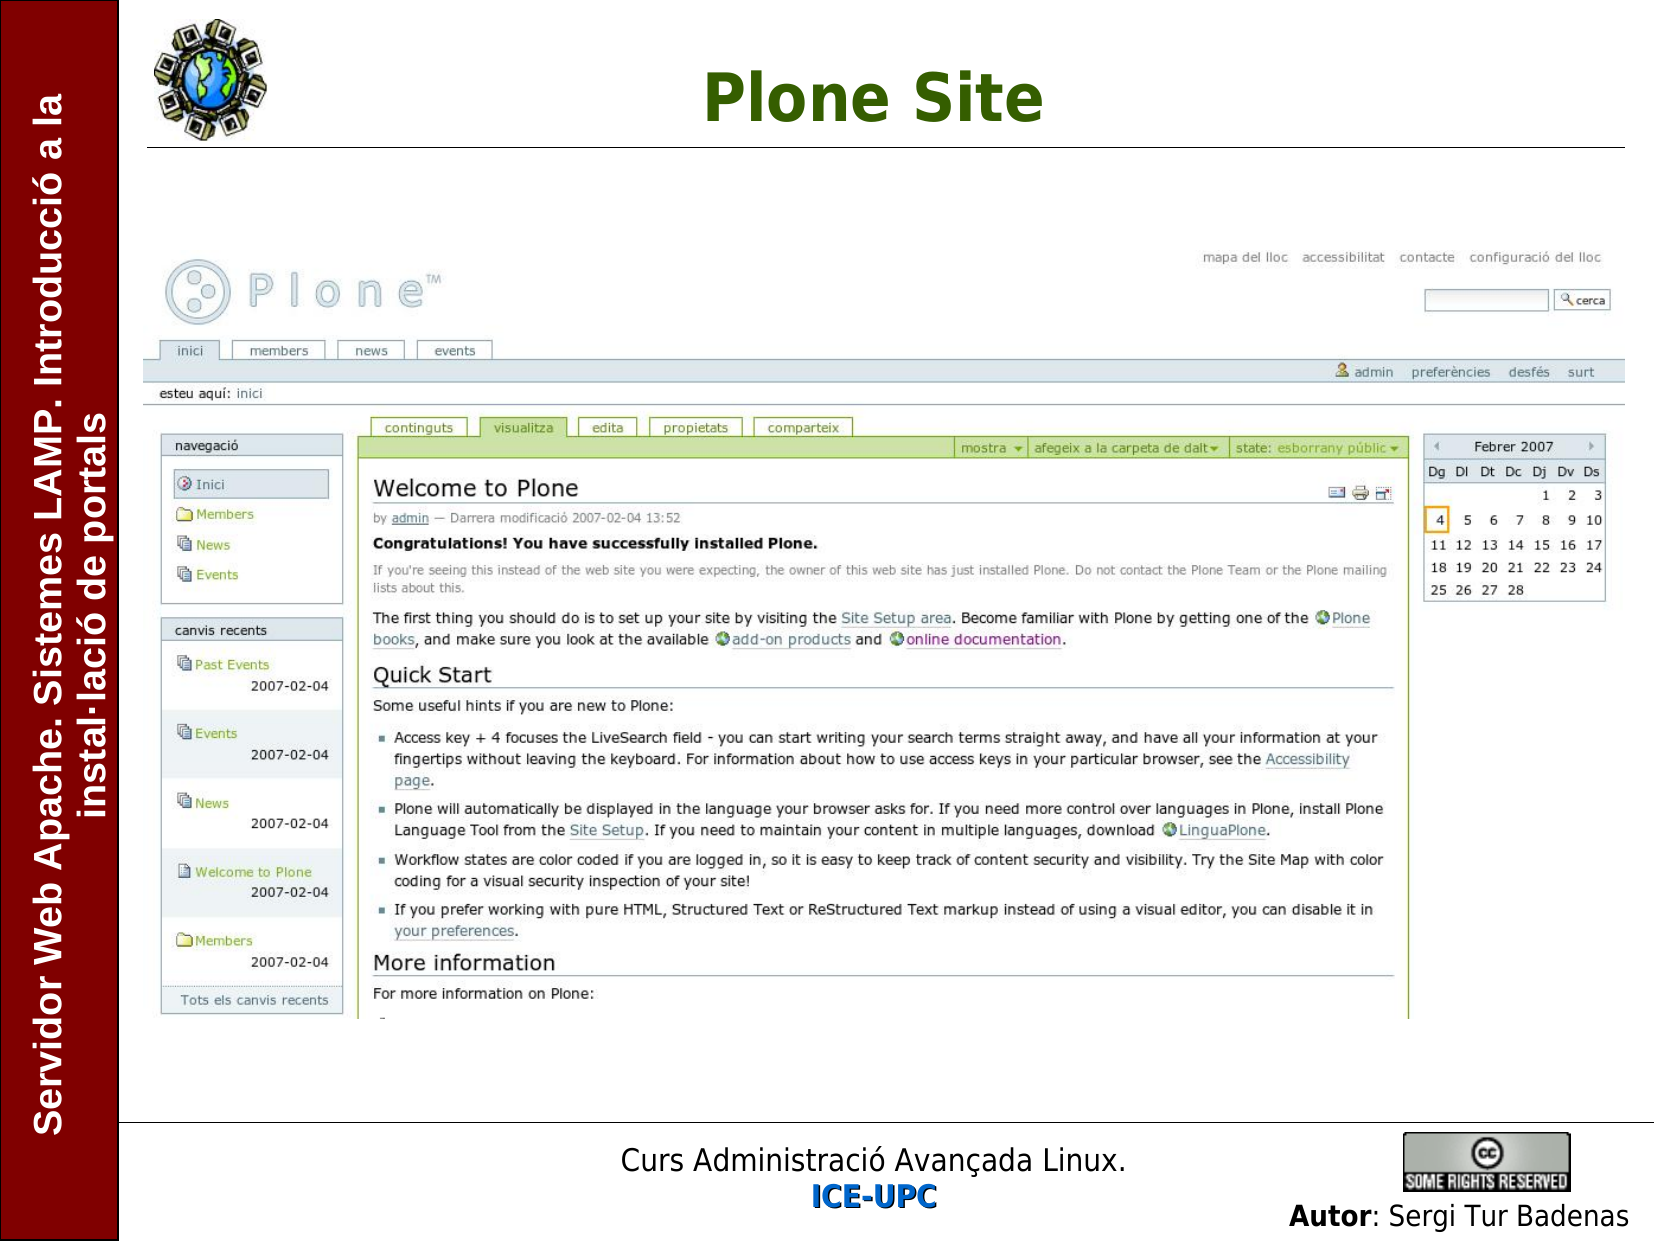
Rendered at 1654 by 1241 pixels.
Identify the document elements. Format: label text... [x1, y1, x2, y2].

picture [143, 250, 1625, 1019]
picture [154, 19, 268, 56]
title Plone Site [129, 56, 1619, 141]
picture [1403, 1132, 1571, 1192]
